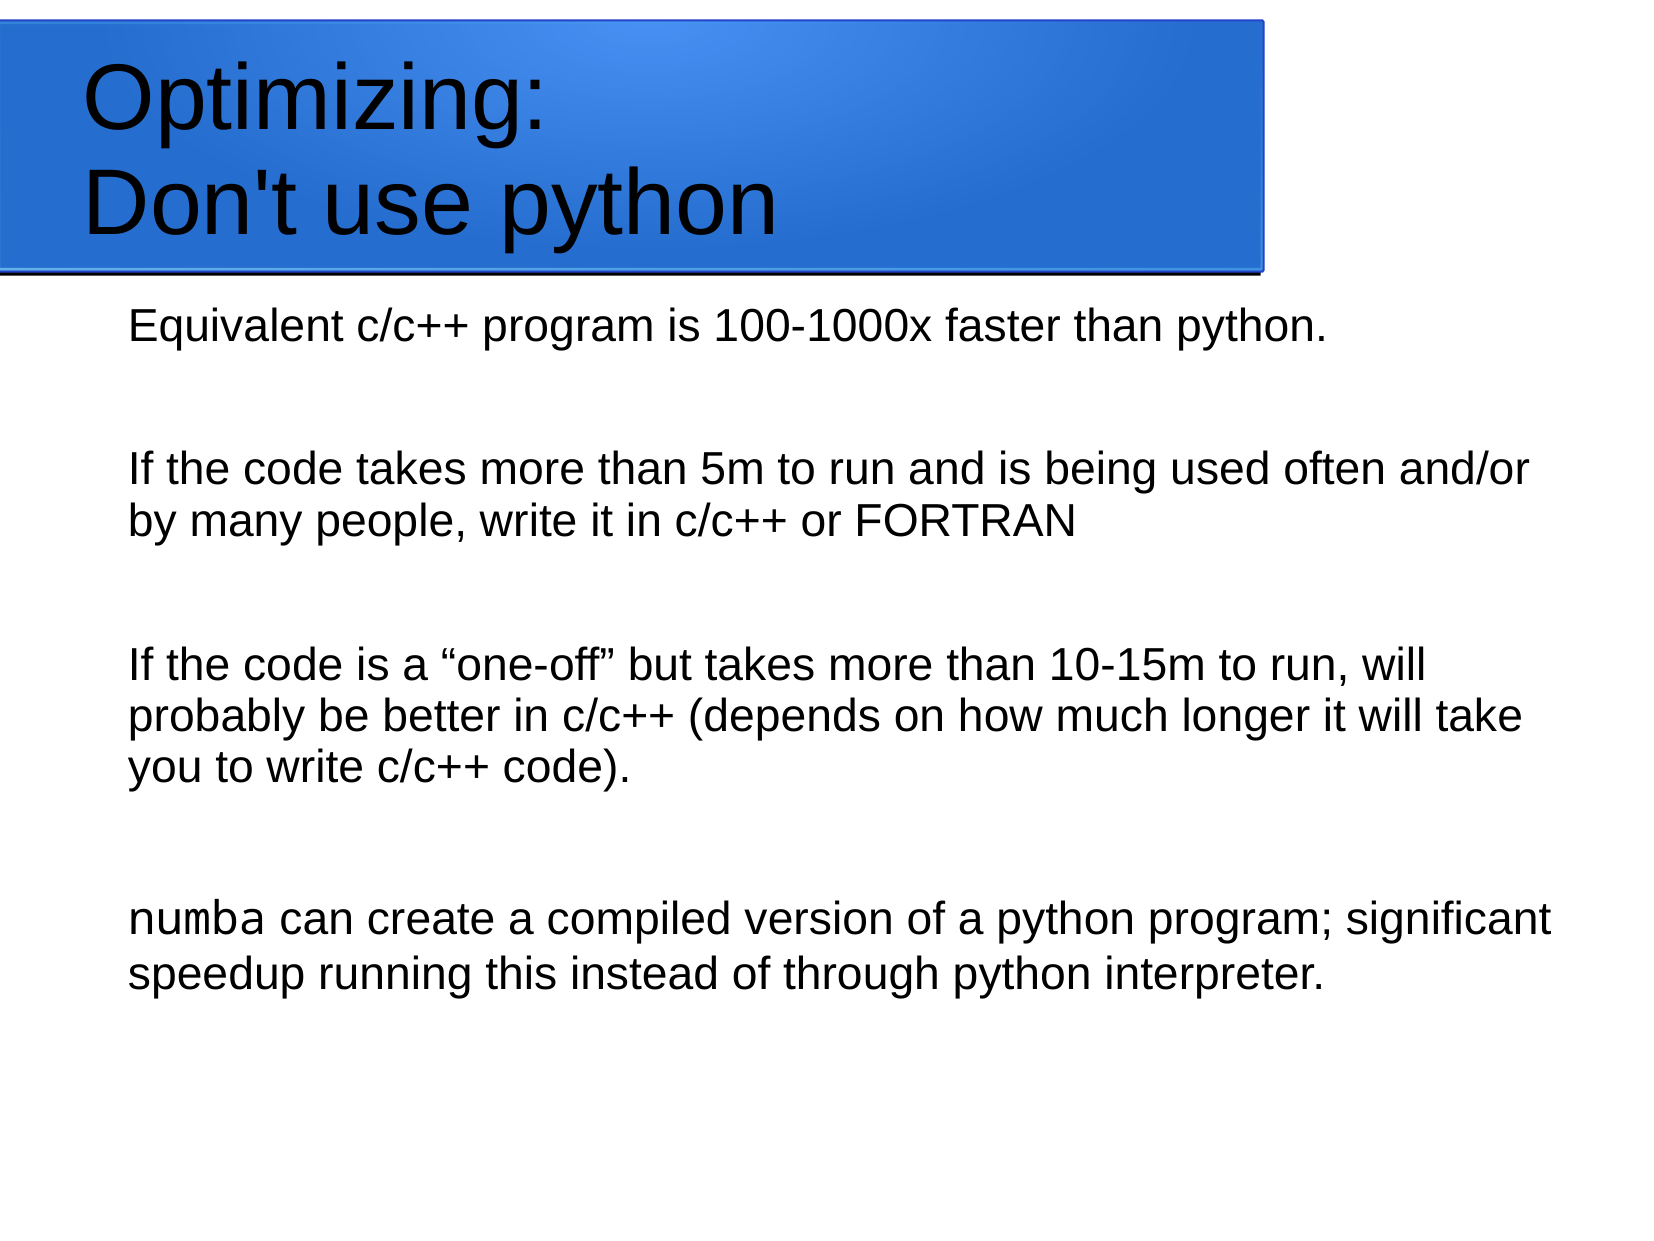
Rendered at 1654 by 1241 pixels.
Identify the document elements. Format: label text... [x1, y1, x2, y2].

title Optimizing: Don't use python [82, 45, 1234, 254]
list Equivalent c/c++ program is 100-1000x faster than python. If the code takes more than 5m to run and is being used often and/or by many people, write it in c/c++ or FORTRAN If the code is a “one-off” but takes more than 10-15m to run, will probably be better in c/c++ (depends on how much longer it will take you to write c/c++ code). numba can create a compiled version of a python program; significant speedup running this instead of through python interpreter. [82, 299, 1571, 1019]
